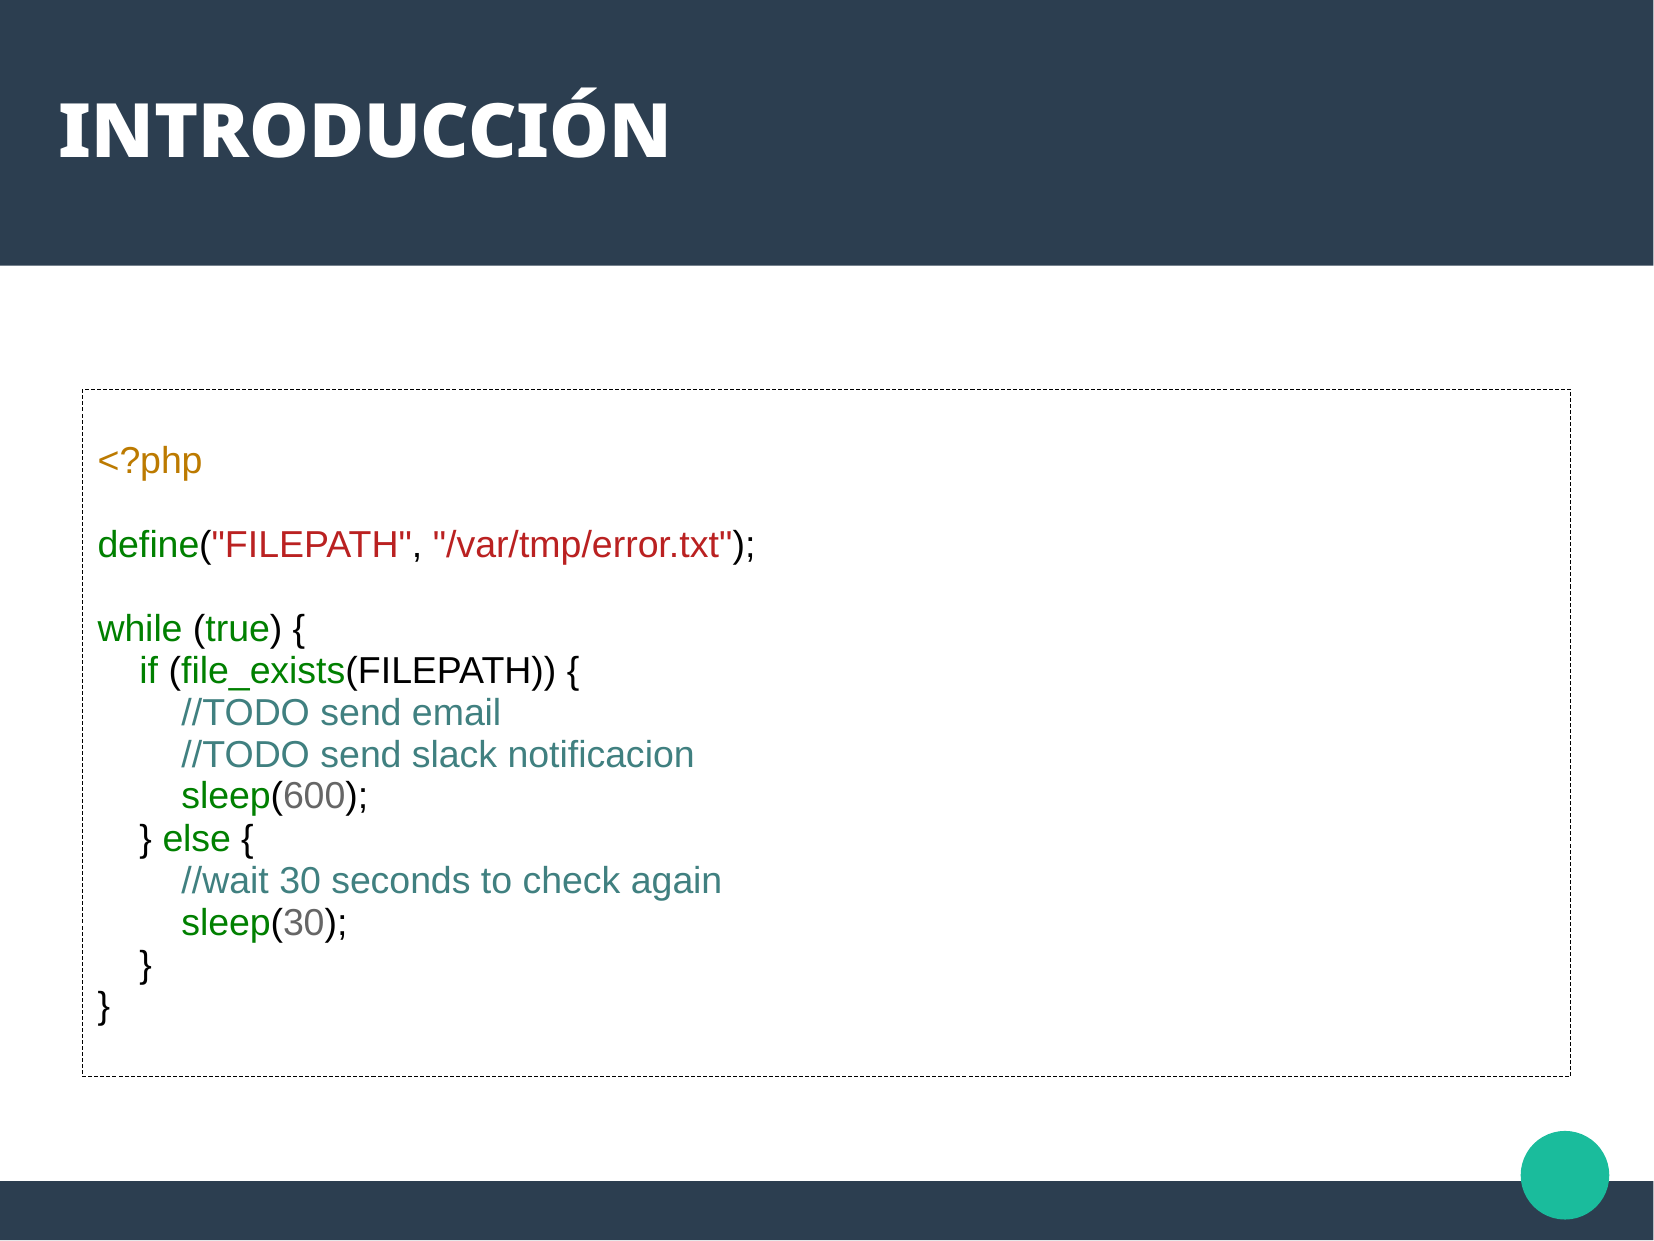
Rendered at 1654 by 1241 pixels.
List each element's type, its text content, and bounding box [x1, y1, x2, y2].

text_box <?php define("FILEPATH", "/var/tmp/error.txt"); while (true) { if (file_exists(FILEPATH)) { //TODO send email //TODO send slack notificacion sleep(600); } else { //wait 30 seconds to check again sleep(30); } } [82, 389, 1571, 1077]
title INTRODUCCIÓN [59, 49, 1595, 207]
